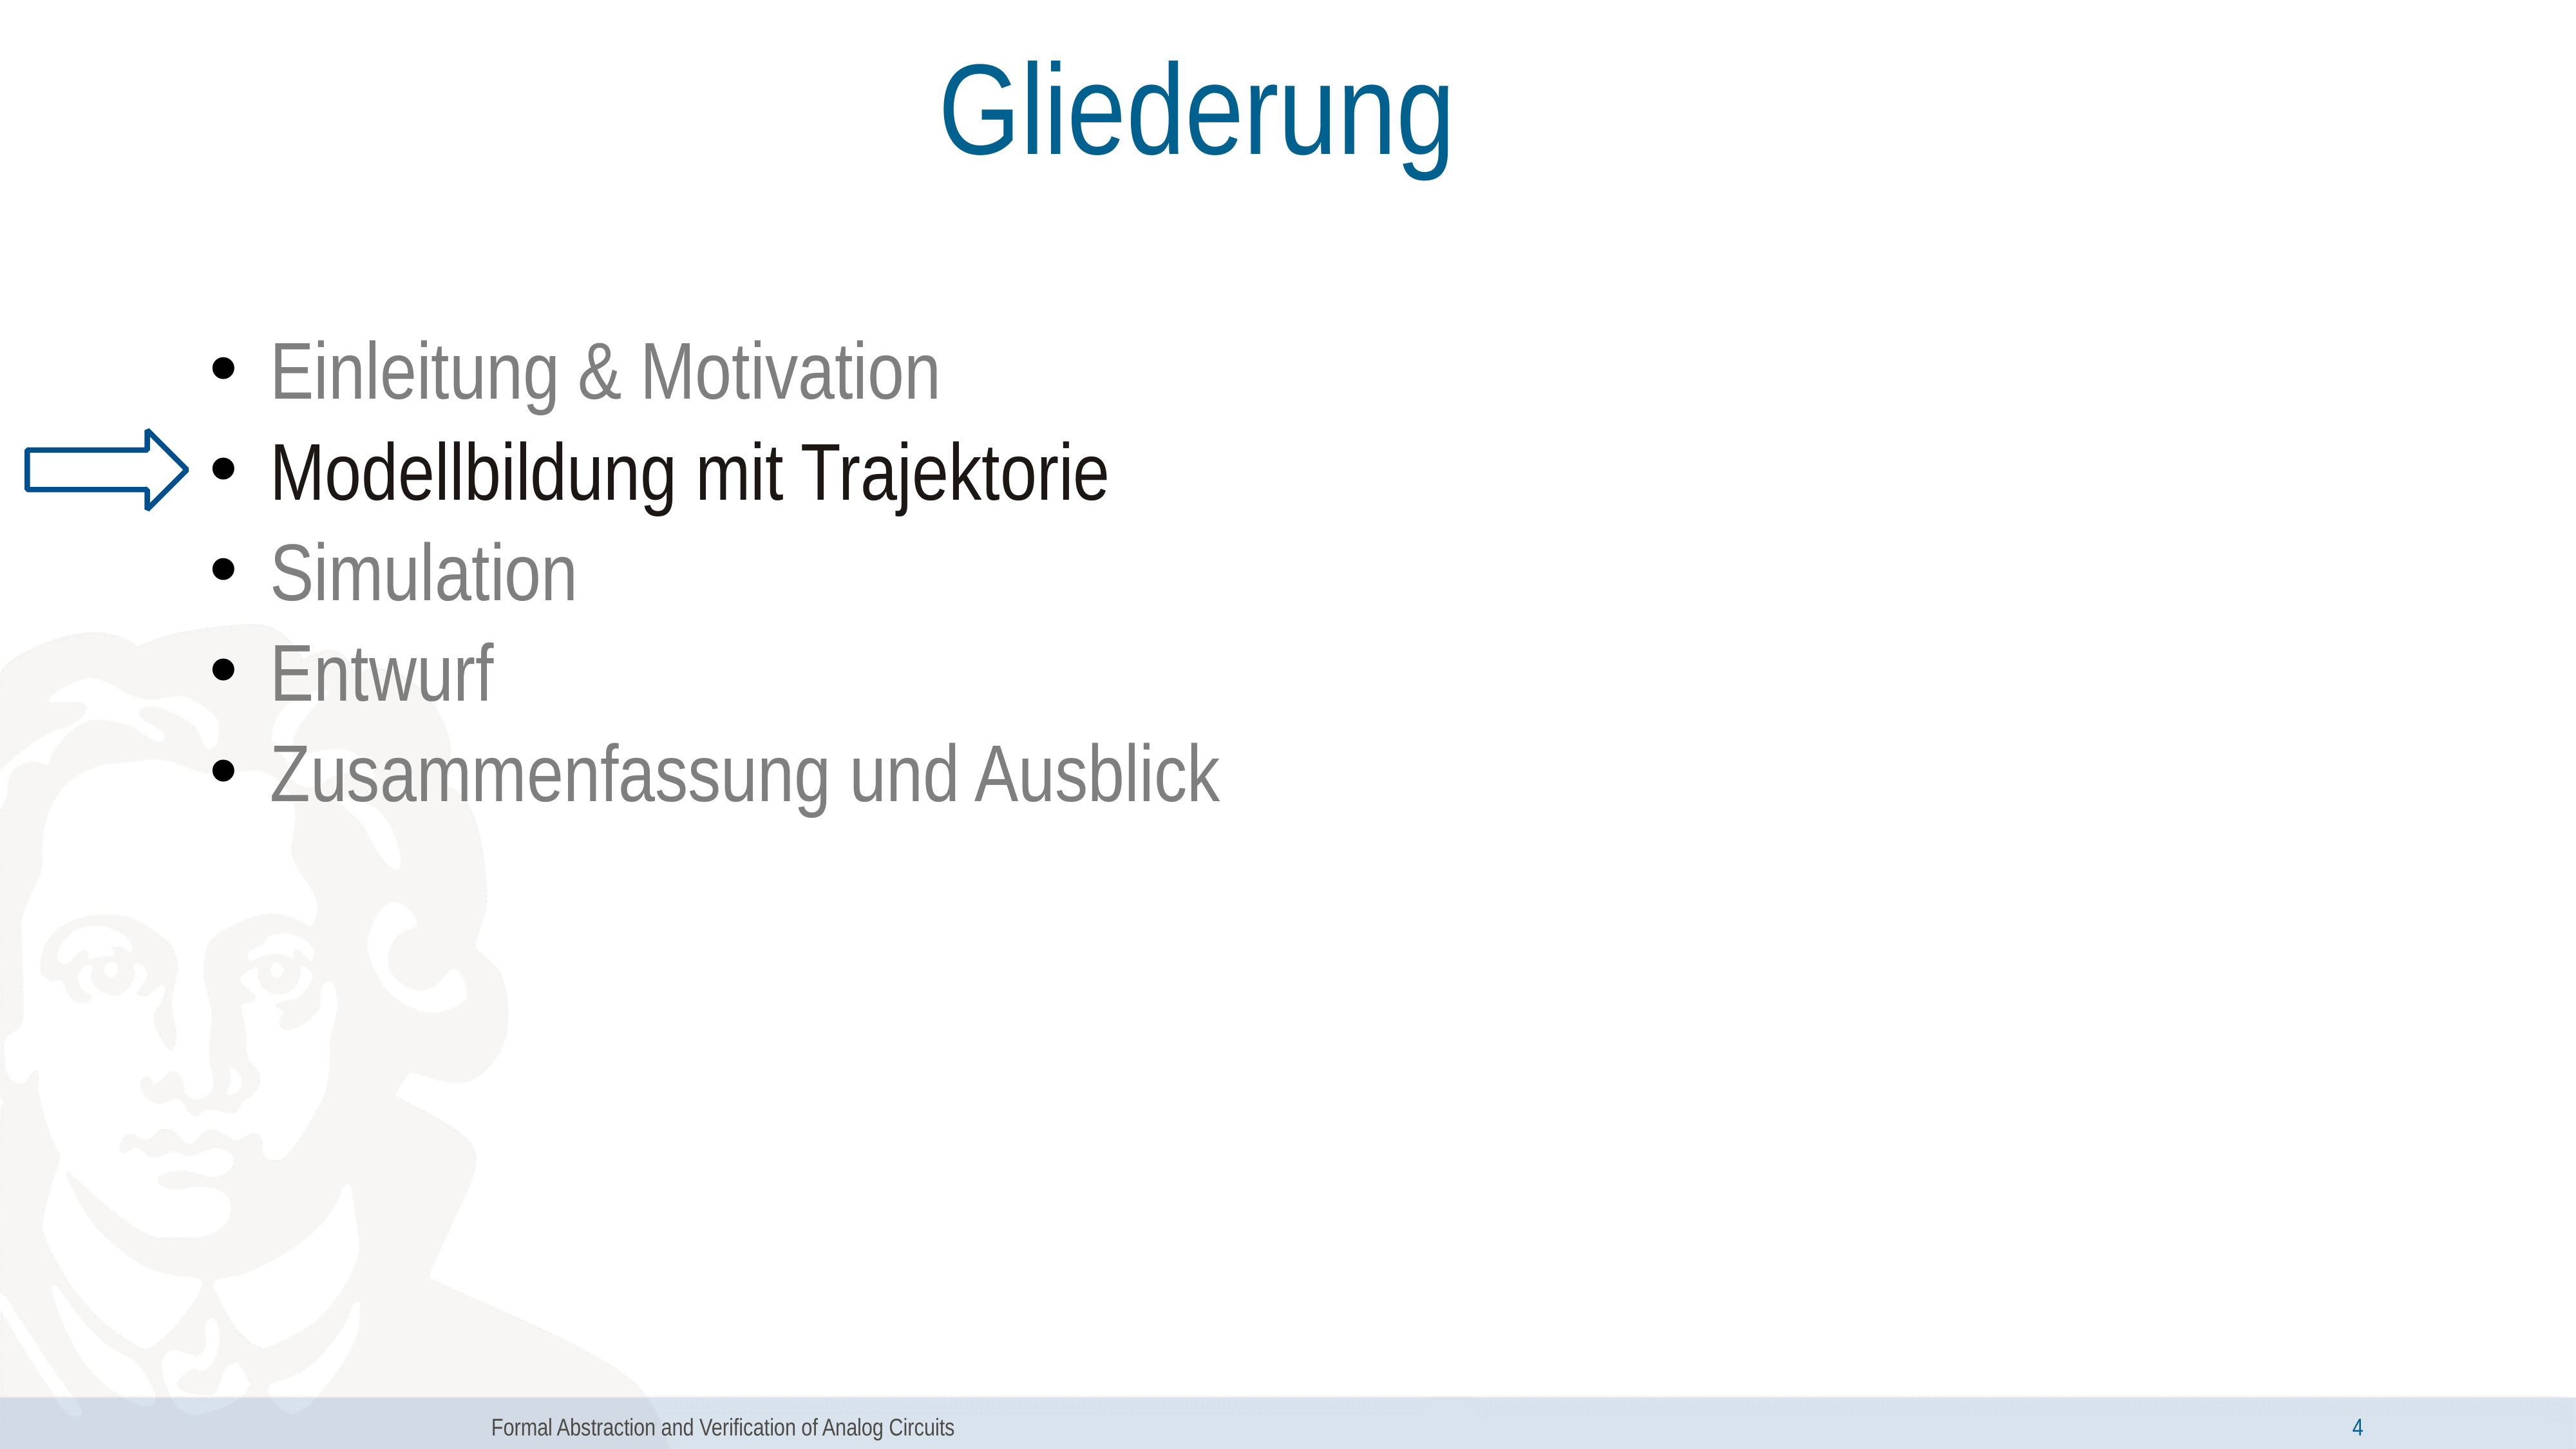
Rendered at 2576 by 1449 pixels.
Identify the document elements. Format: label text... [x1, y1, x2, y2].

list Einleitung & Motivation Modellbildung mit Trajektorie Simulation Entwurf Zusammenfassung und Ausblick [200, 314, 2351, 1354]
slide_number <Nummer> [2342, 1407, 2537, 1430]
title Gliederung [200, 21, 2194, 173]
text_box [27, 430, 187, 510]
footer Formal Abstraction and Verification of Analog Circuits [481, 1407, 2277, 1444]
picture [0, 0, 2576, 1449]
